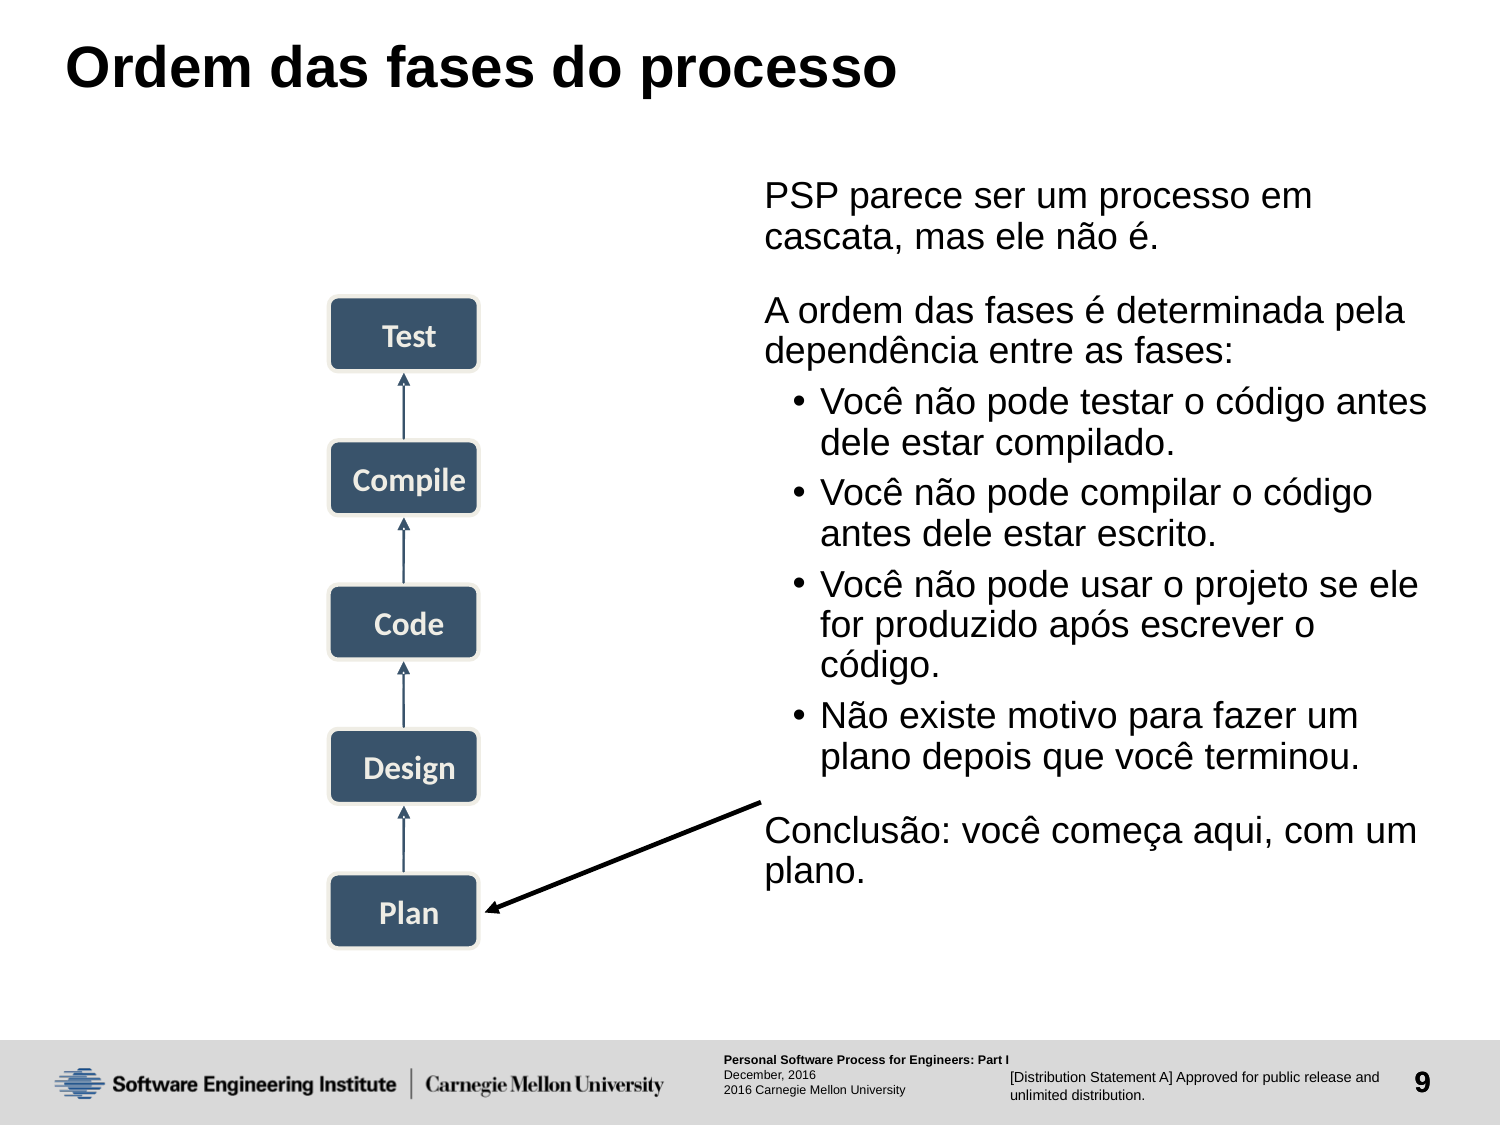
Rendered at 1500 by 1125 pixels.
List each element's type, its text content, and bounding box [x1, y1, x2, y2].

text_box Test [382, 313, 438, 354]
title Ordem das fases do processo [65, 37, 1313, 148]
text_box Compile [352, 458, 467, 499]
text_box Plan [379, 891, 440, 932]
text_box [331, 587, 476, 657]
list PSP parece ser um processo em cascata, mas ele não é. A ordem das fases é determinada pela dependência entre as fases: Você não pode testar o código antes dele estar compilado. Você não pode compilar o código antes dele estar escrito. Você não pode usar o projeto se ele for produzido após escrever o código. Não existe motivo para fazer um plano depois que você terminou. Conclusão: você começa aqui, com um plano. [764, 176, 1432, 1020]
text_box [397, 805, 411, 873]
text_box [397, 517, 411, 584]
text_box [397, 373, 411, 440]
text_box [331, 443, 476, 513]
text_box [331, 299, 476, 369]
text_box [331, 731, 476, 801]
text_box Code [374, 602, 445, 642]
text_box Design [363, 746, 457, 787]
text_box [397, 661, 410, 728]
picture [46, 1061, 673, 1104]
text_box [331, 876, 476, 946]
